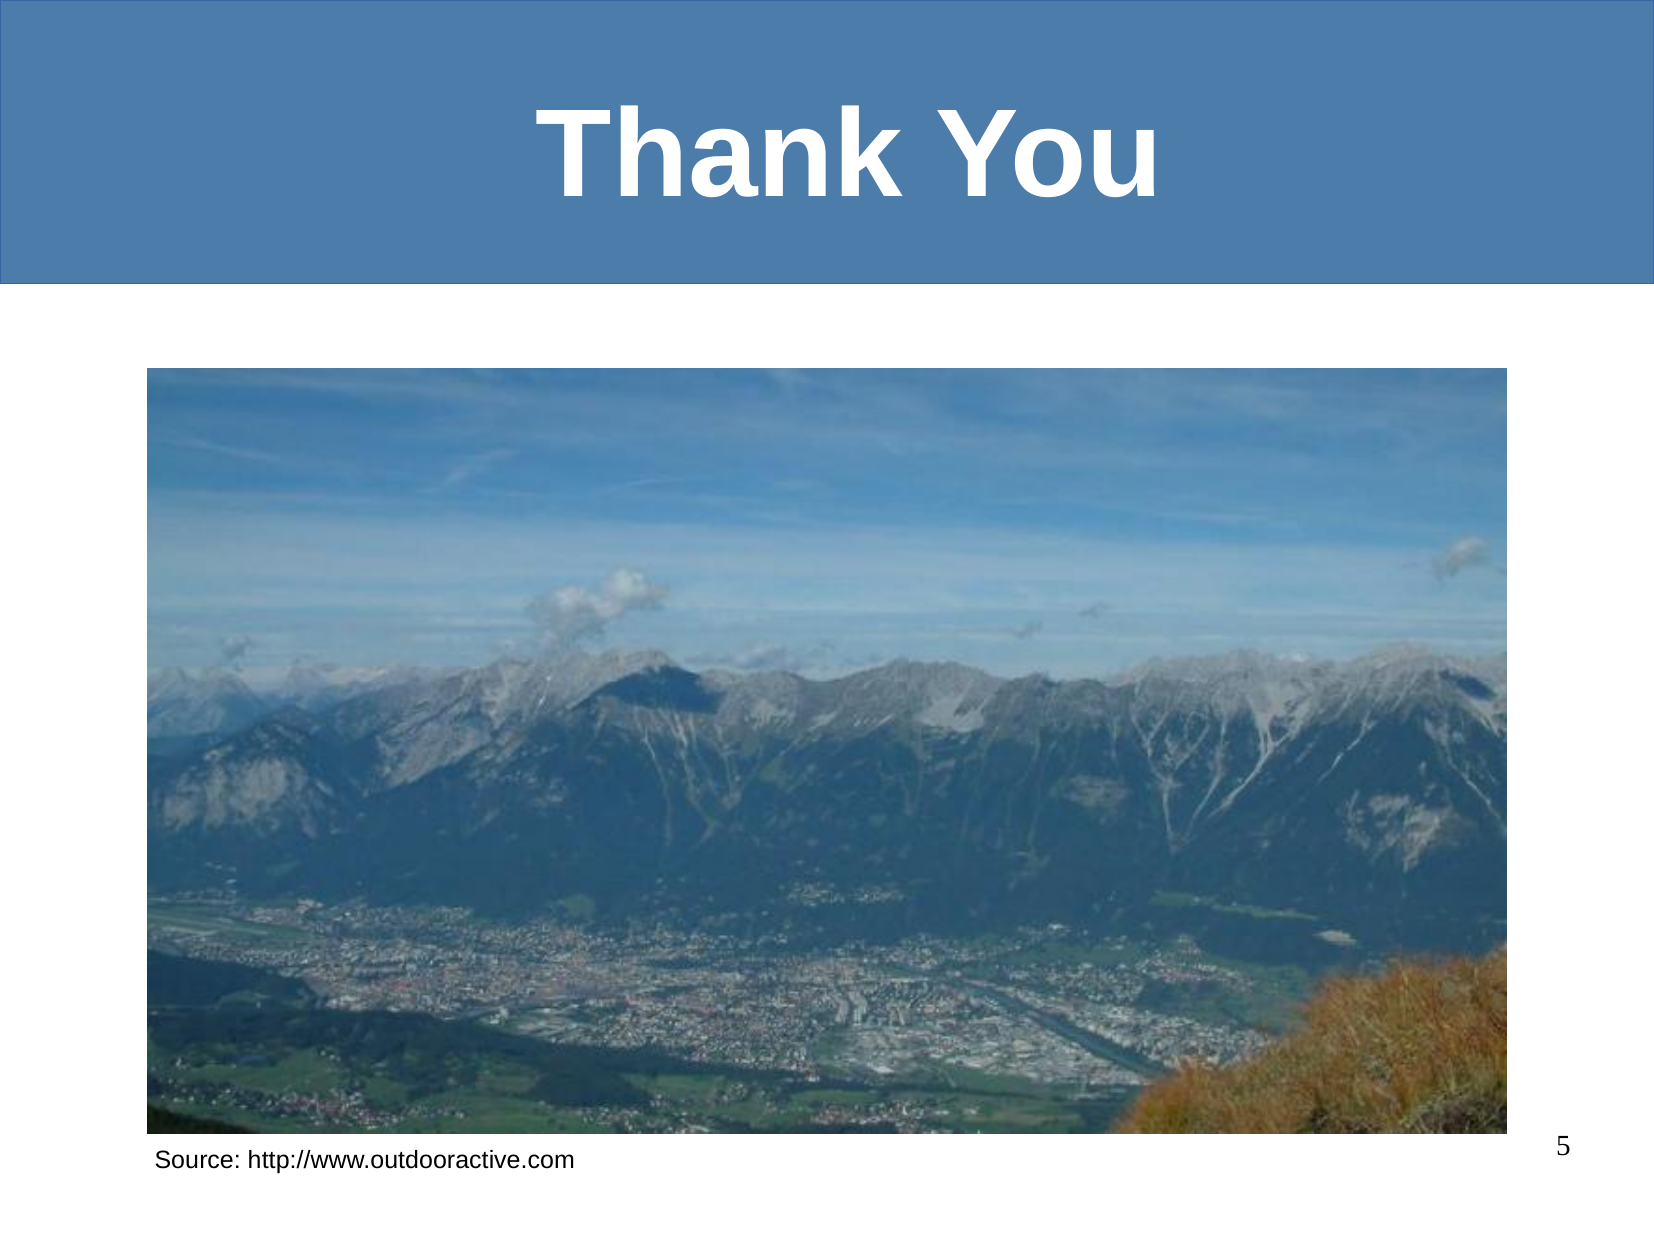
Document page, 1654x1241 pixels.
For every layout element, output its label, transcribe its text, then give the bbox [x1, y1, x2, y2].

picture [147, 368, 1507, 1134]
title Thank You [82, 49, 1571, 257]
text_box Source: http://www.outdooractive.com [139, 1138, 591, 1182]
text_box [0, 0, 1654, 284]
